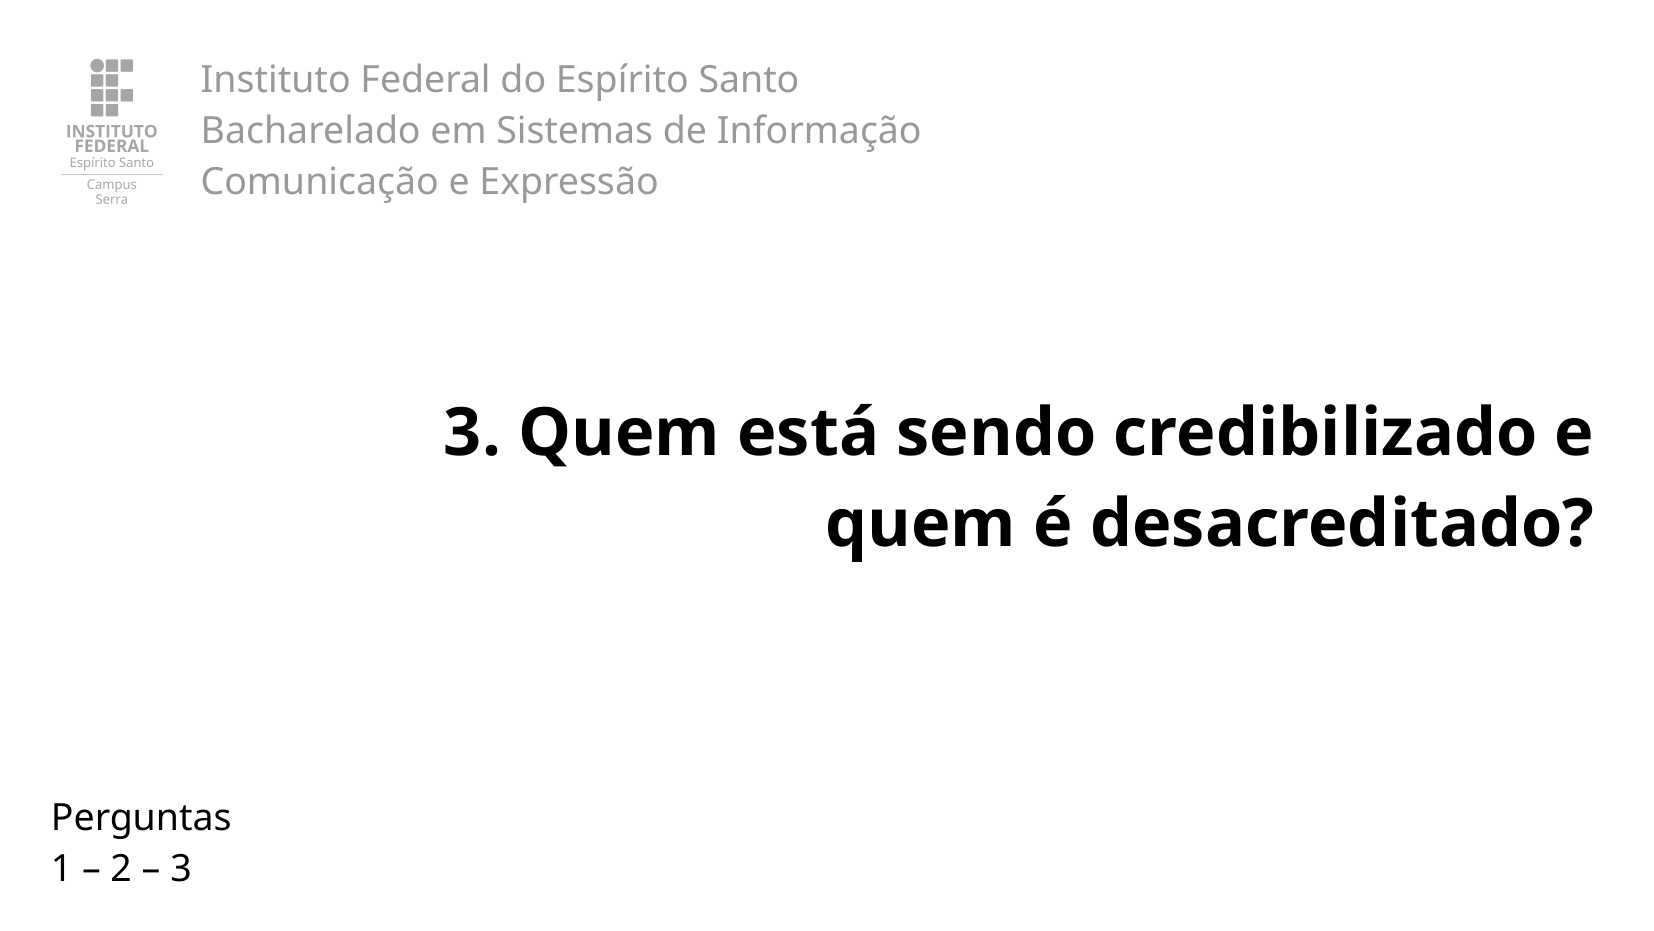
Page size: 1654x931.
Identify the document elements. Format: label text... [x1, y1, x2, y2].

title 3. Quem está sendo credibilizado e quem é desacreditado? [400, 288, 1596, 663]
title Instituto Federal do Espírito Santo Bacharelado em Sistemas de Informação Comunicação e Expressão [200, 50, 1202, 208]
text_box [47, 39, 191, 215]
subtitle Perguntas 1 – 2 – 3 [50, 788, 547, 894]
